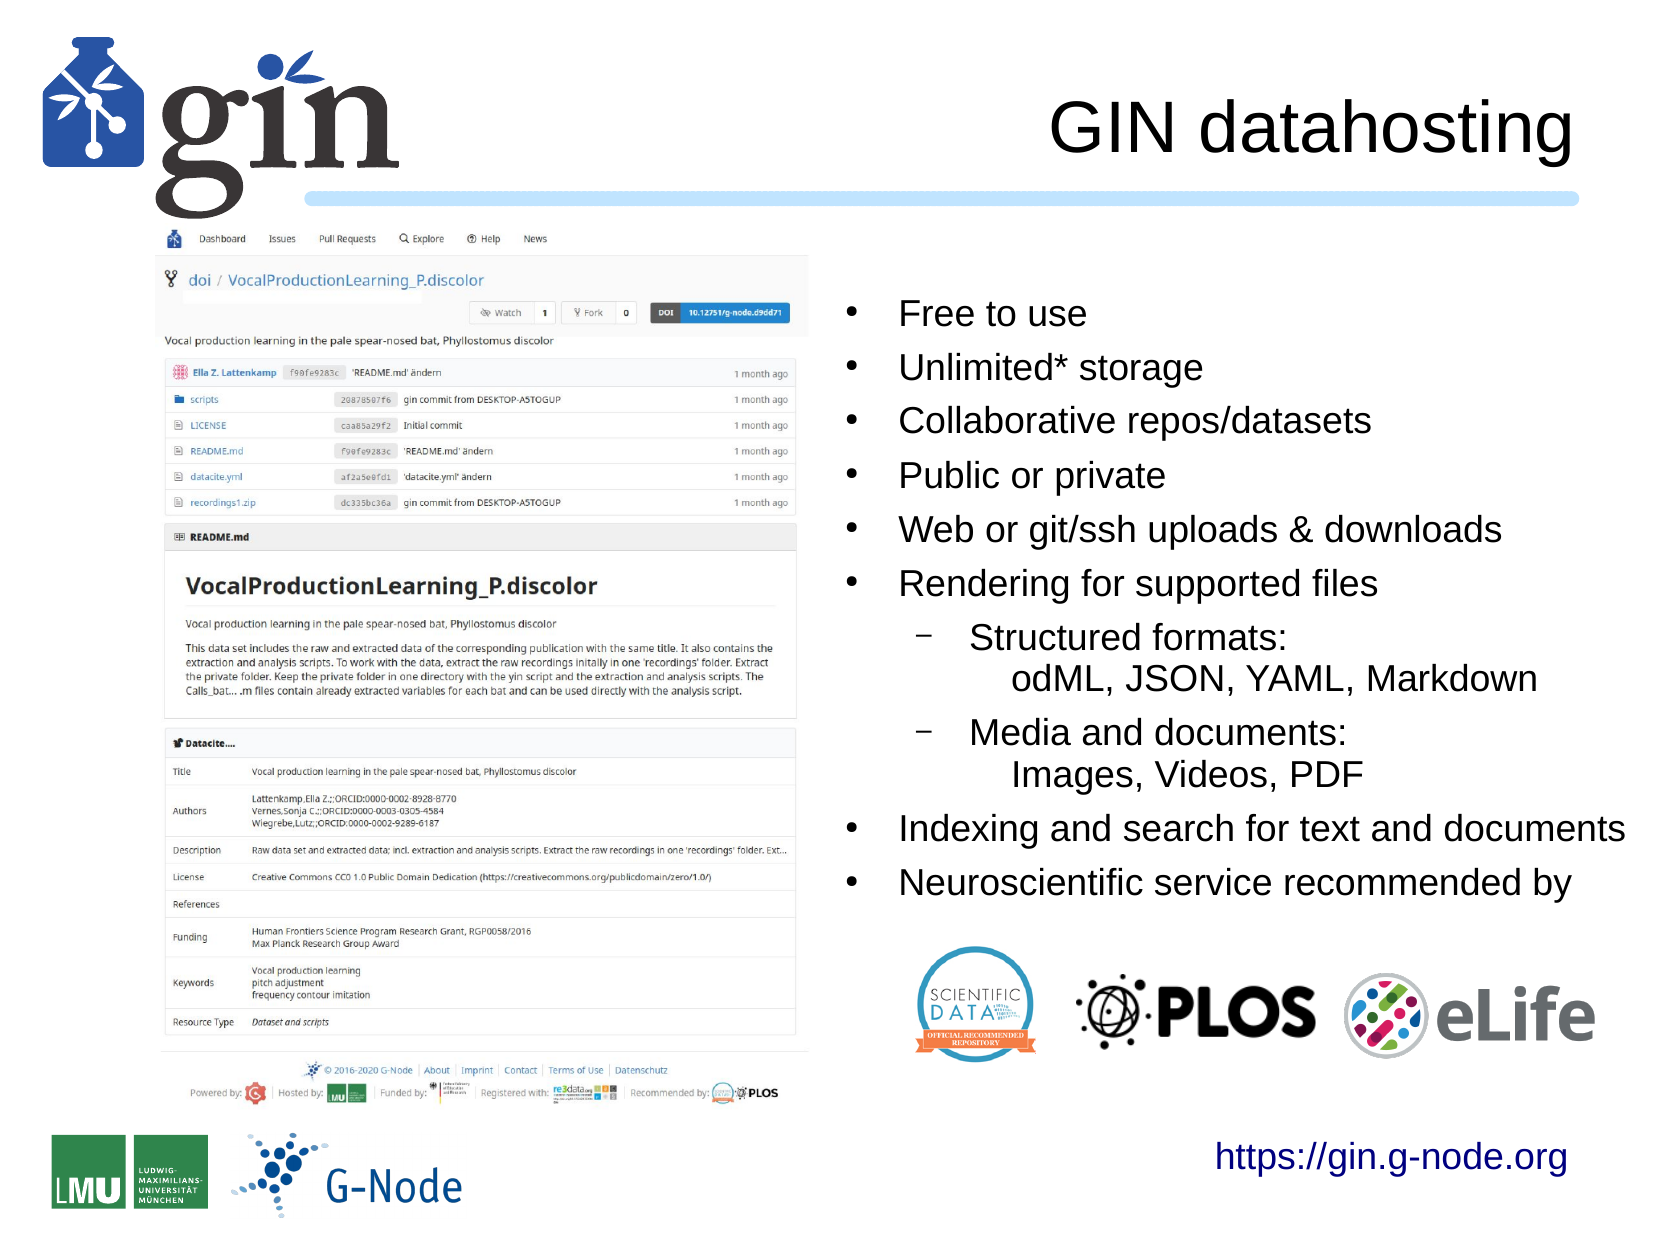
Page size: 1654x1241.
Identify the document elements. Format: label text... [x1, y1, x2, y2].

picture [1076, 974, 1317, 1051]
picture [915, 944, 1036, 1066]
picture [1332, 961, 1607, 1070]
text_box GIN datahosting [409, 30, 1576, 226]
picture [33, 30, 816, 1219]
text_box https://gin.g-node.org [1200, 1128, 1625, 1186]
list Free to use Unlimited* storage Collaborative repos/datasets Public or private Web or git/ssh uploads & downloads Rendering for supported files Structured formats: odML, JSON, YAML, Markdown Media and documents: Images, Videos, PDF Indexing and search for text and documents Neuroscientific service recommended by [827, 222, 1636, 877]
